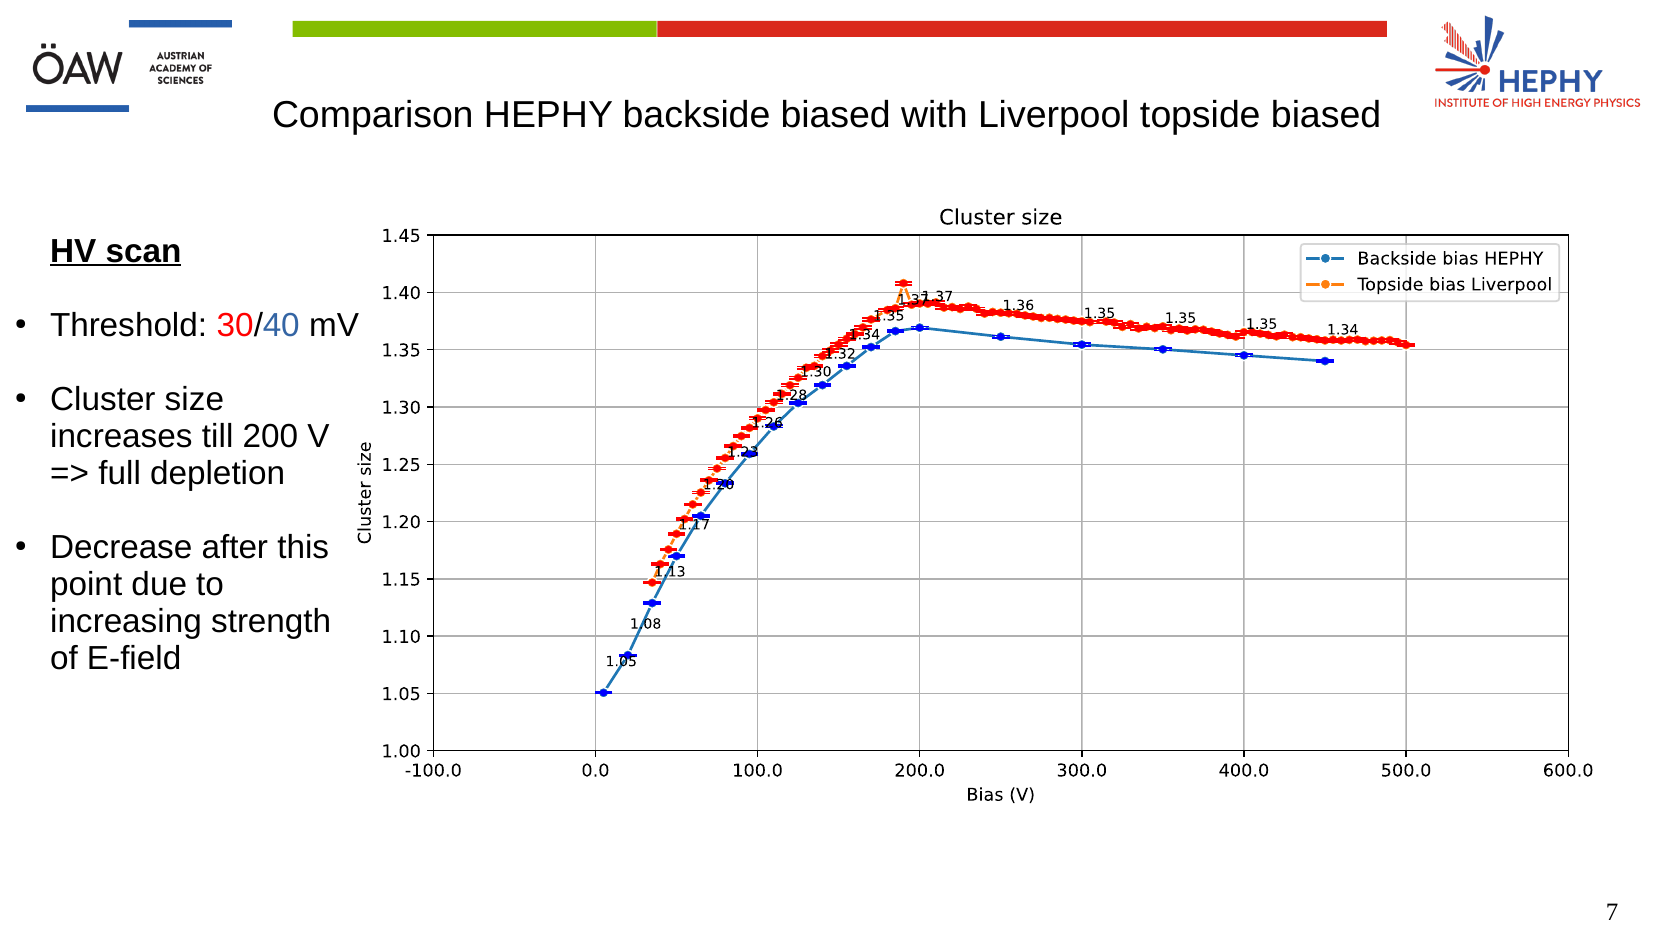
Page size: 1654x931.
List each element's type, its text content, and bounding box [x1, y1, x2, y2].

picture [337, 187, 1613, 825]
picture [26, 20, 232, 112]
title Comparison HEPHY backside biased with Liverpool topside biased [82, 37, 1571, 193]
picture [1430, 12, 1642, 109]
text_box HV scan Threshold: 30/40 mV Cluster size increases till 200 V => full depletion Decrease after this point due to increasing strength of E-field [0, 225, 376, 685]
